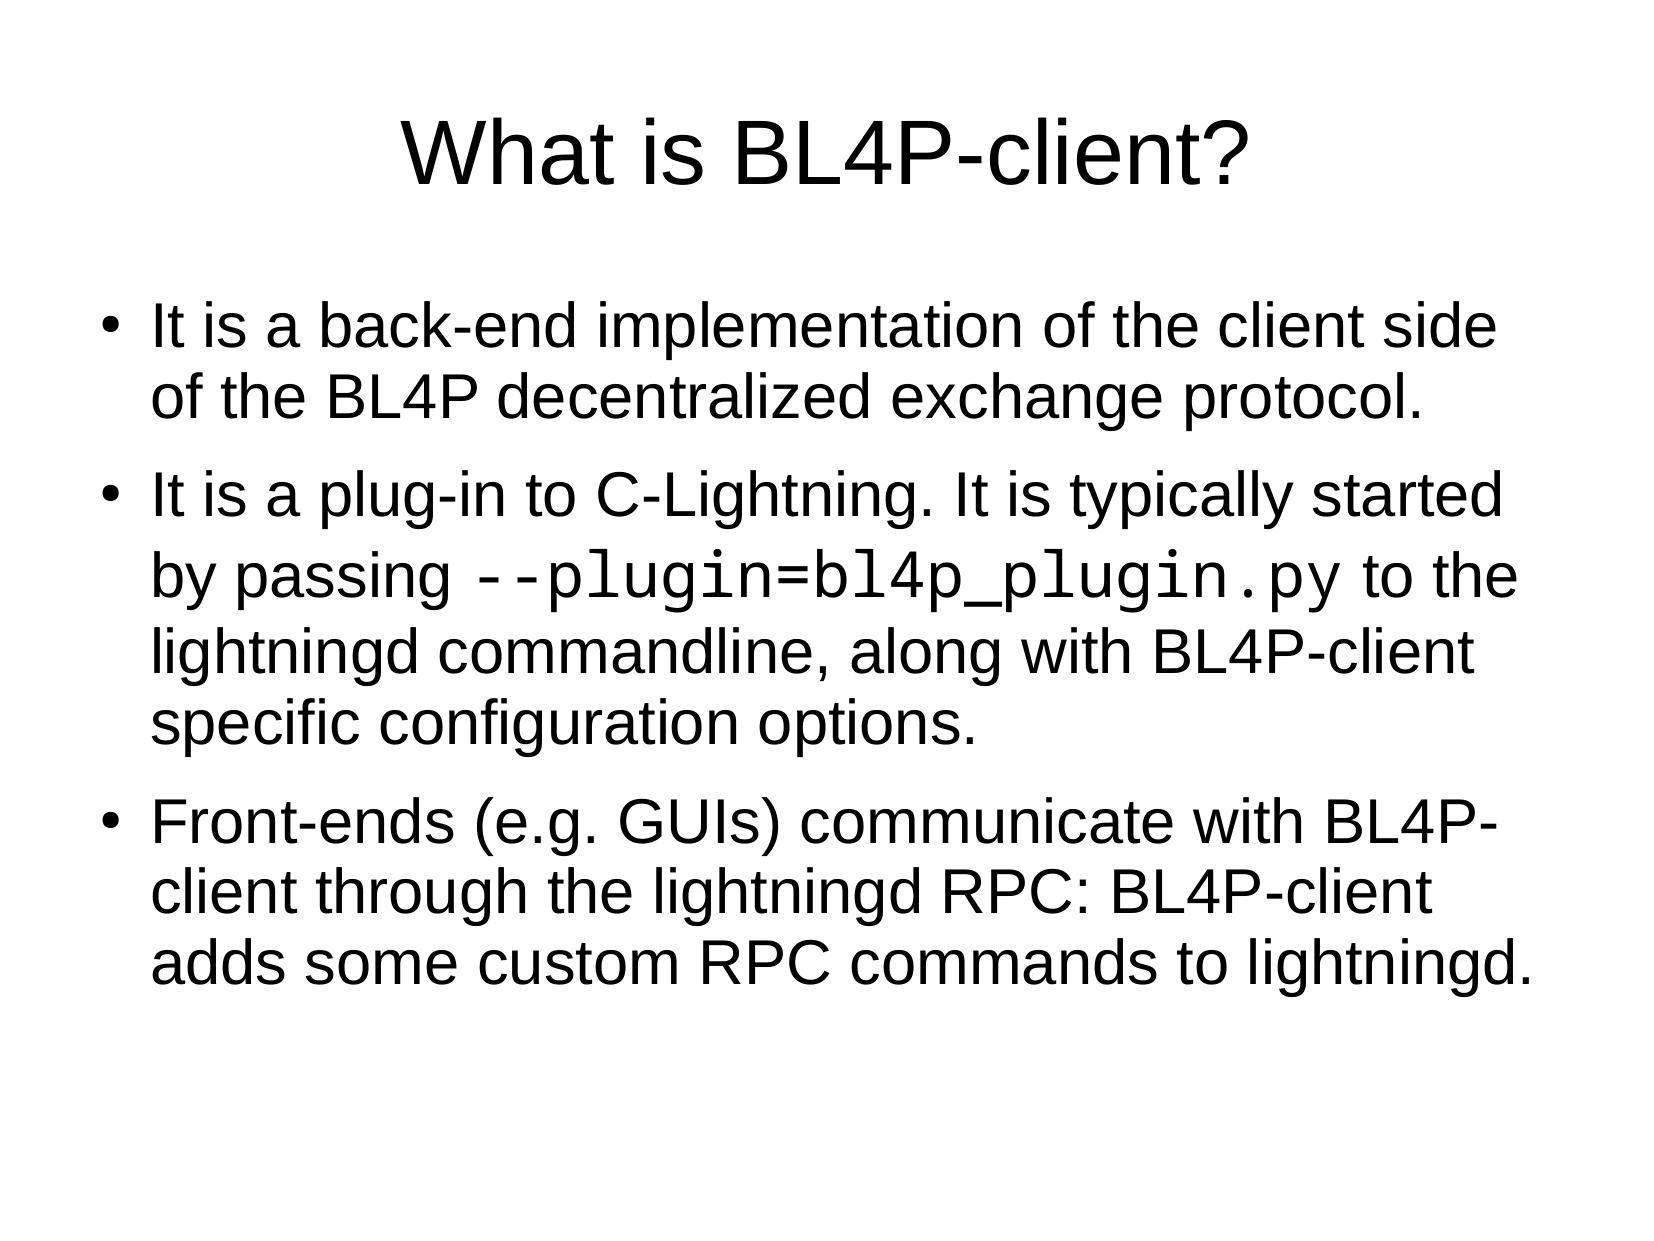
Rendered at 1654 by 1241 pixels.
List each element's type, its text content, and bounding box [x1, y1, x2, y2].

list It is a back-end implementation of the client side of the BL4P decentralized exchange protocol. It is a plug-in to C-Lightning. It is typically started by passing --plugin=bl4p_plugin.py to the lightningd commandline, along with BL4P-client specific configuration options. Front-ends (e.g. GUIs) communicate with BL4P-client through the lightningd RPC: BL4P-client adds some custom RPC commands to lightningd. [82, 290, 1571, 1010]
title What is BL4P-client? [82, 49, 1571, 257]
